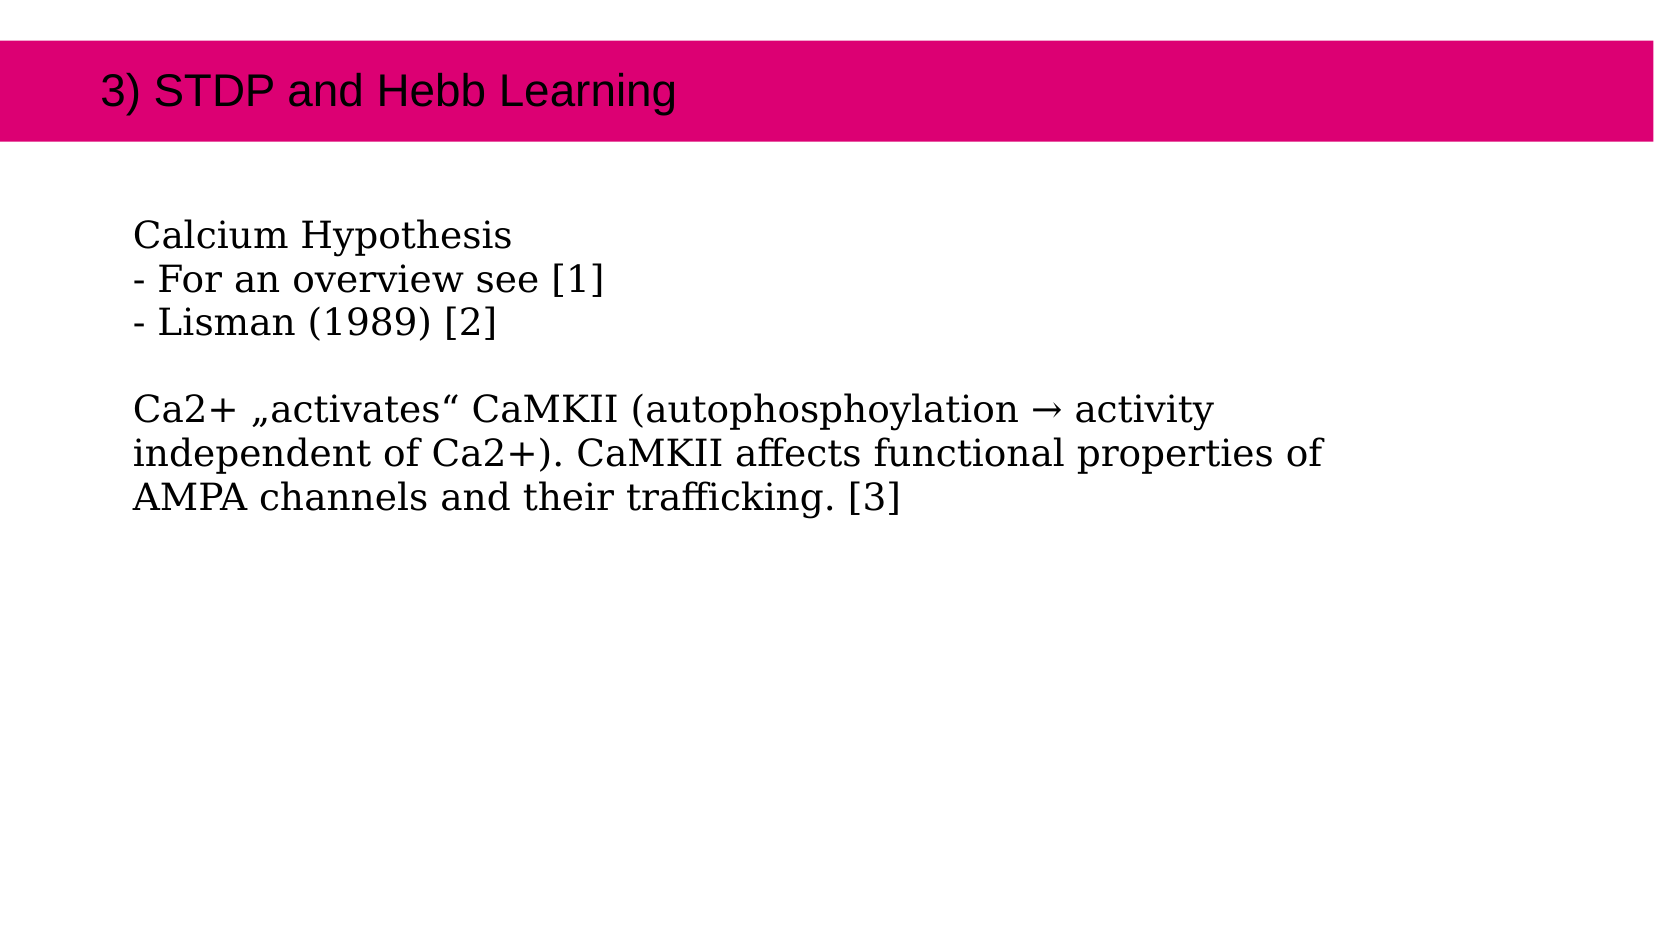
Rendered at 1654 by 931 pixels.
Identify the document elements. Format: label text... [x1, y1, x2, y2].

text_box [1034, 40, 1654, 142]
text_box [0, 40, 82, 142]
text_box Calcium Hypothesis - For an overview see [1] - Lisman (1989) [2] Ca2+ „activates“ CaMKII (autophosphoylation → activity independent of Ca2+). CaMKII affects functional properties of AMPA channels and their trafficking. [3] [118, 206, 1447, 684]
title STDP and Hebb Learning [82, 13, 1034, 168]
